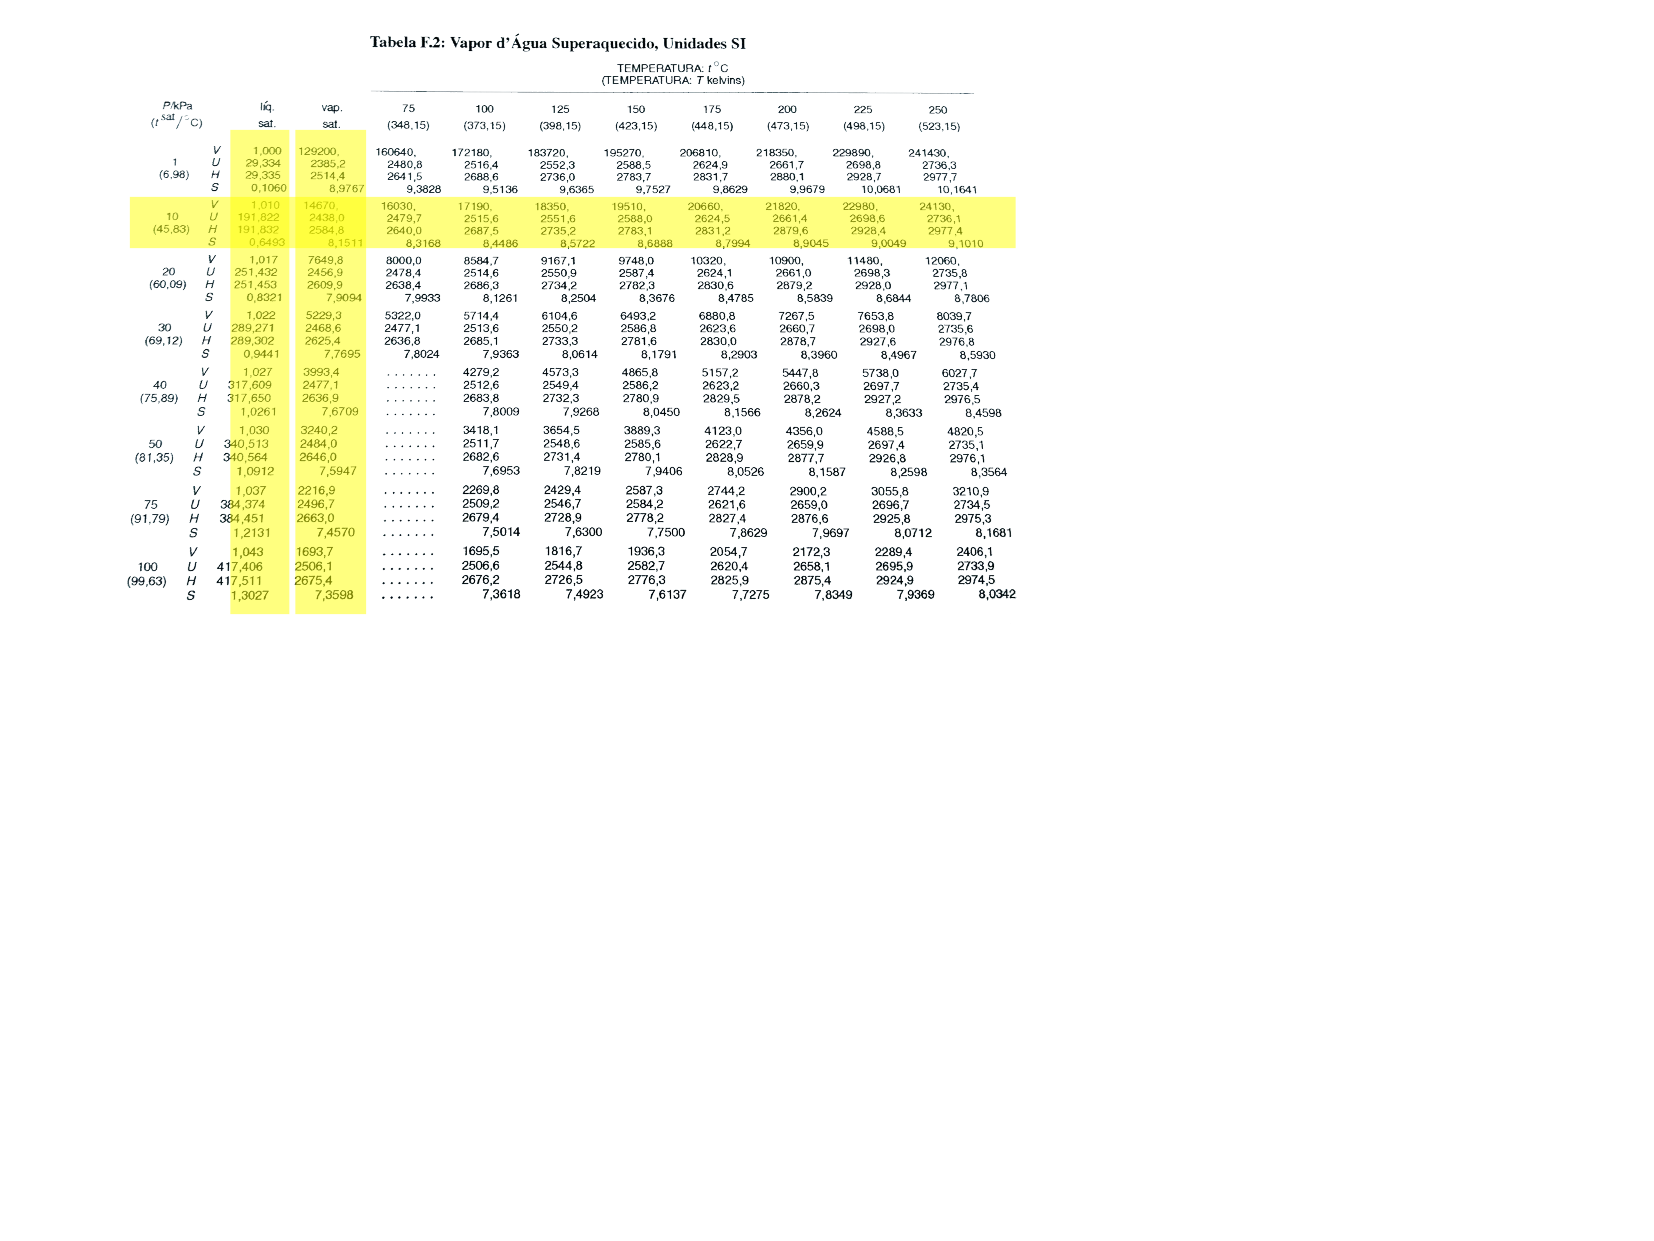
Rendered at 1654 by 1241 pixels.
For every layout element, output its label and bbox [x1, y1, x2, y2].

picture [35, 23, 1040, 629]
text_box [129, 129, 1016, 615]
